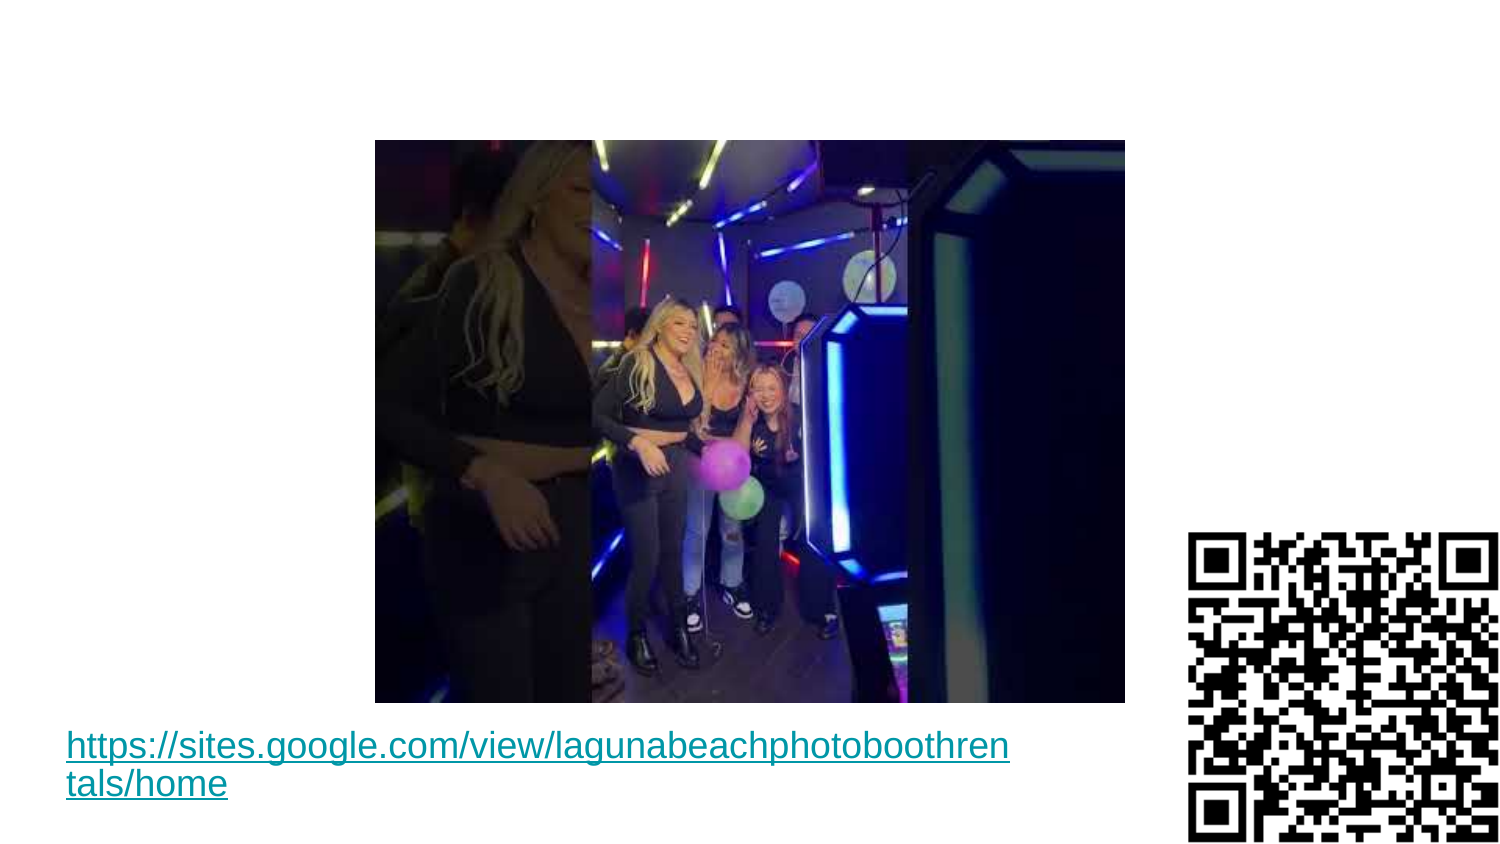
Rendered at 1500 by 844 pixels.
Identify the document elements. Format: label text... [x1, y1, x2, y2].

picture [375, 140, 1125, 704]
list https://sites.google.com/view/lagunabeachphotoboothrentals/home [51, 694, 1036, 794]
picture [1187, 531, 1500, 844]
